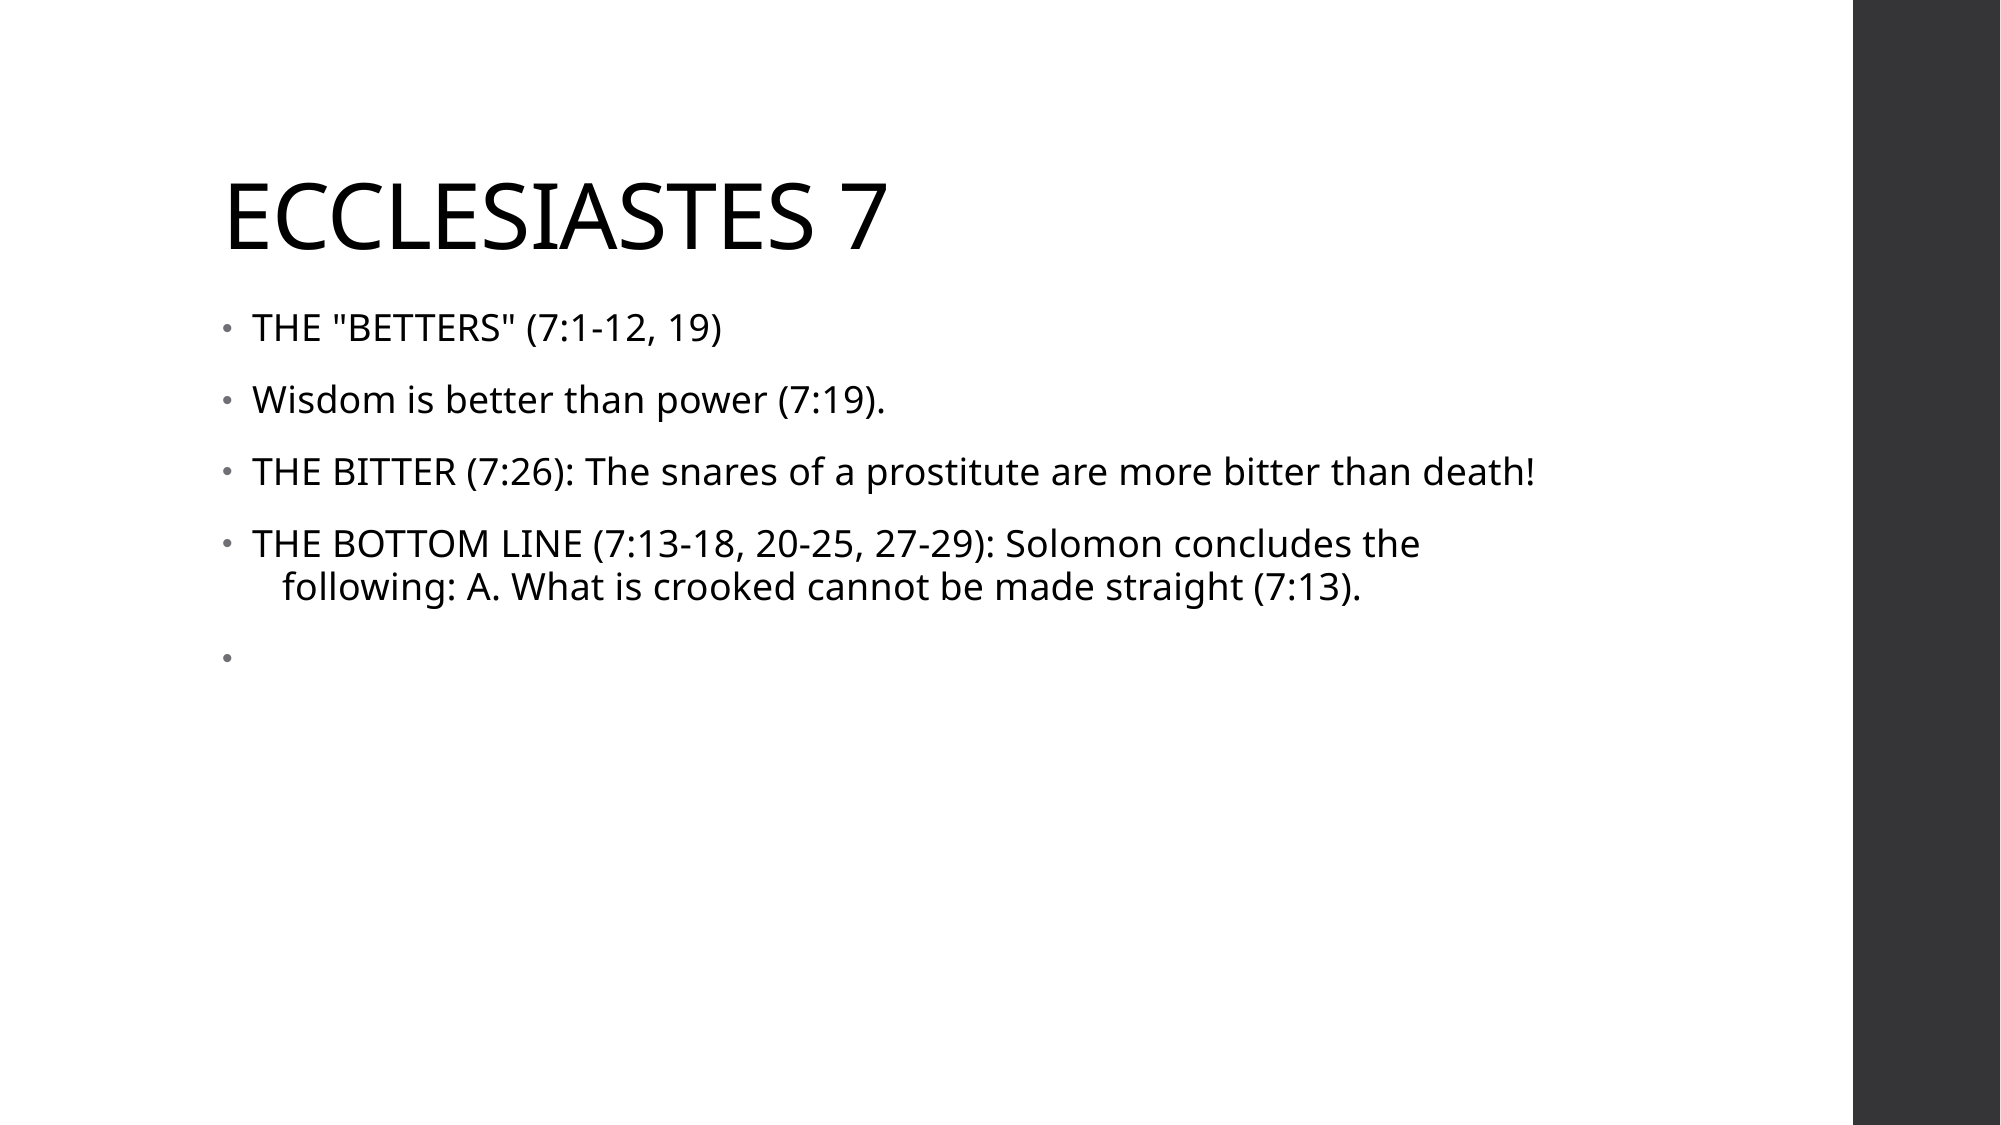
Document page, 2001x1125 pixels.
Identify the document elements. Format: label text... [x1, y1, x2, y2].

title ECCLESIASTES 7 [206, 60, 1797, 278]
list THE "BETTERS" (7:1-12, 19) Wisdom is better than power (7:19). THE BITTER (7:26): The snares of a prostitute are more bitter than death! THE BOTTOM LINE (7:13-18, 20-25, 27-29): Solomon concludes the following: A. What is crooked cannot be made straight (7:13). [206, 299, 1617, 1014]
